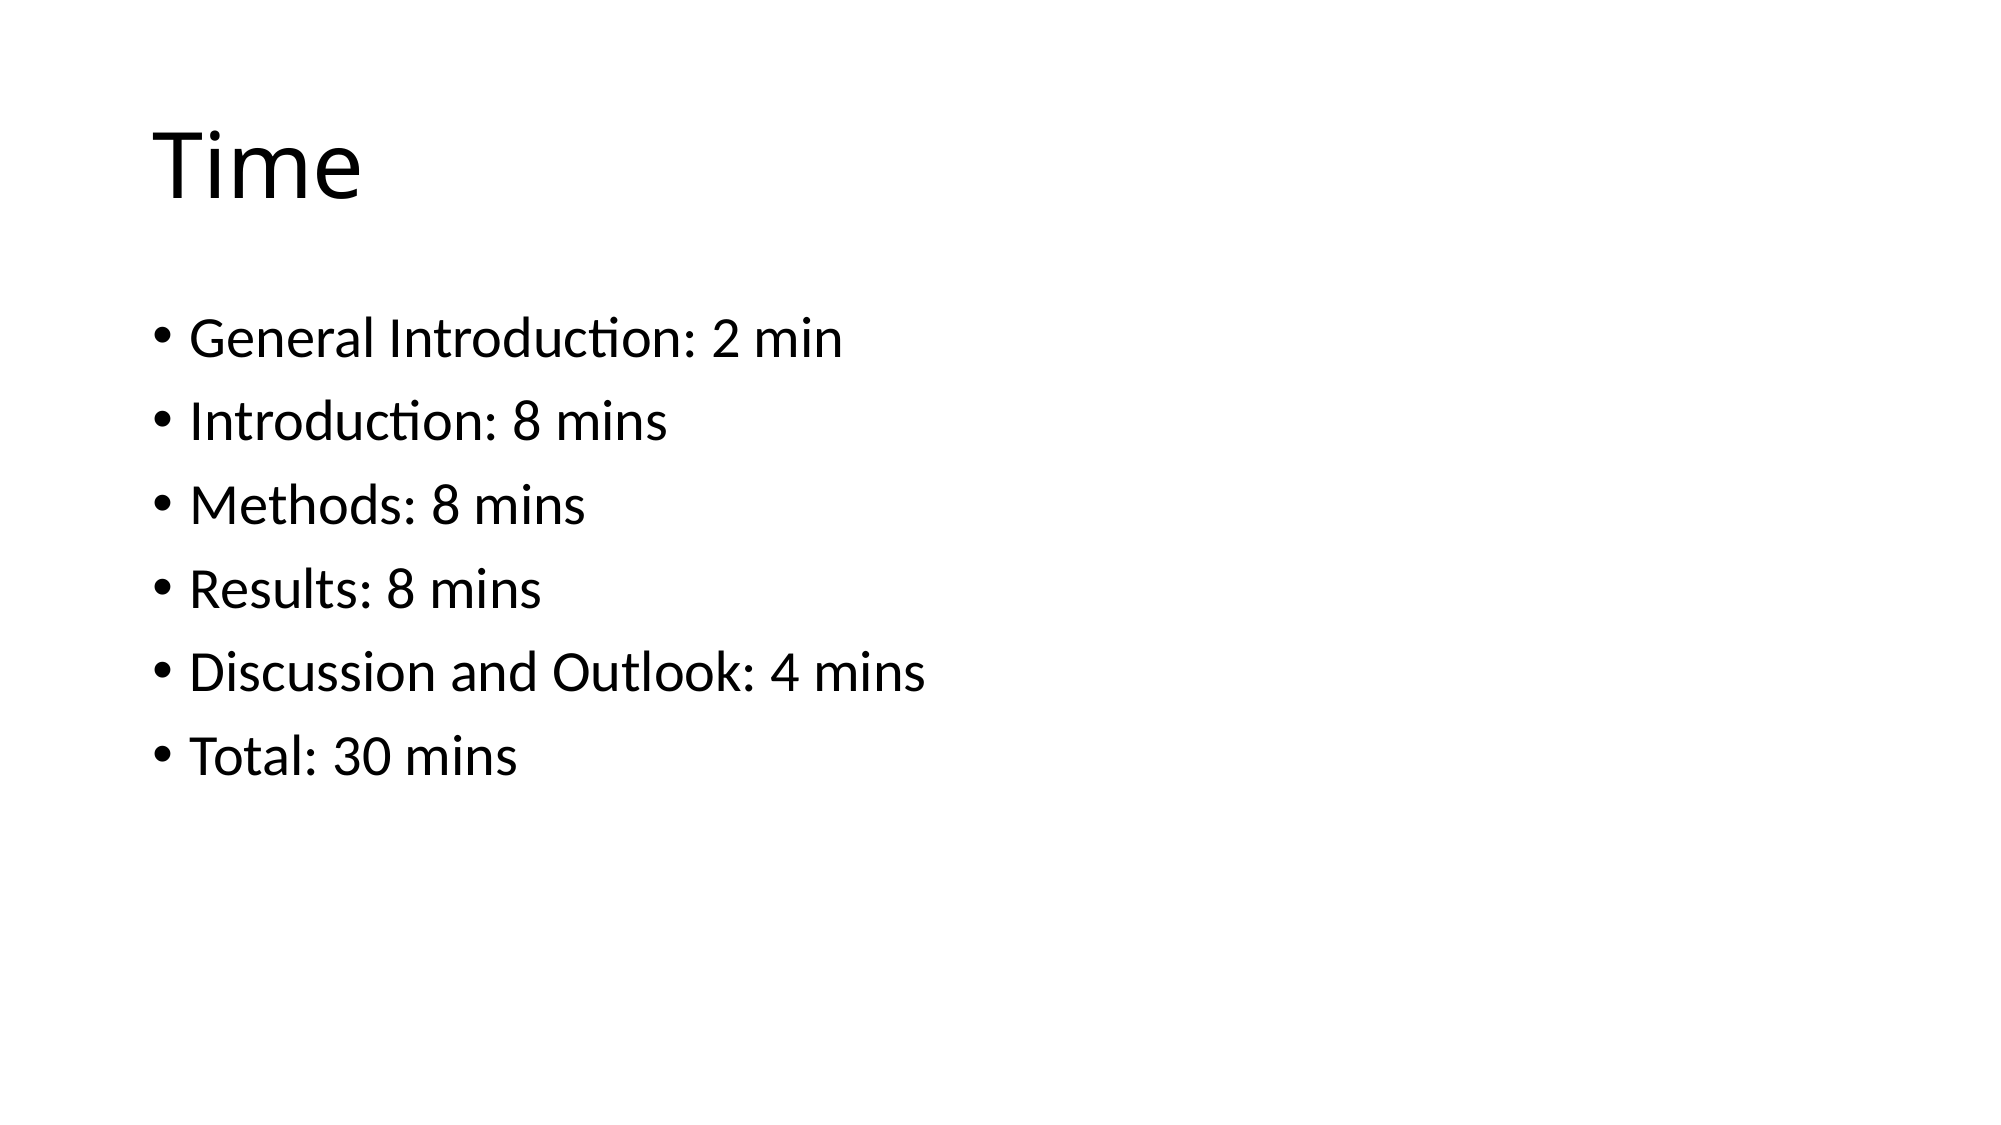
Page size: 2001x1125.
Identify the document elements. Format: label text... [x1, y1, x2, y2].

list General Introduction: 2 min Introduction: 8 mins Methods: 8 mins Results: 8 mins Discussion and Outlook: 4 mins Total: 30 mins [137, 299, 1863, 1014]
title Time [137, 59, 1863, 278]
